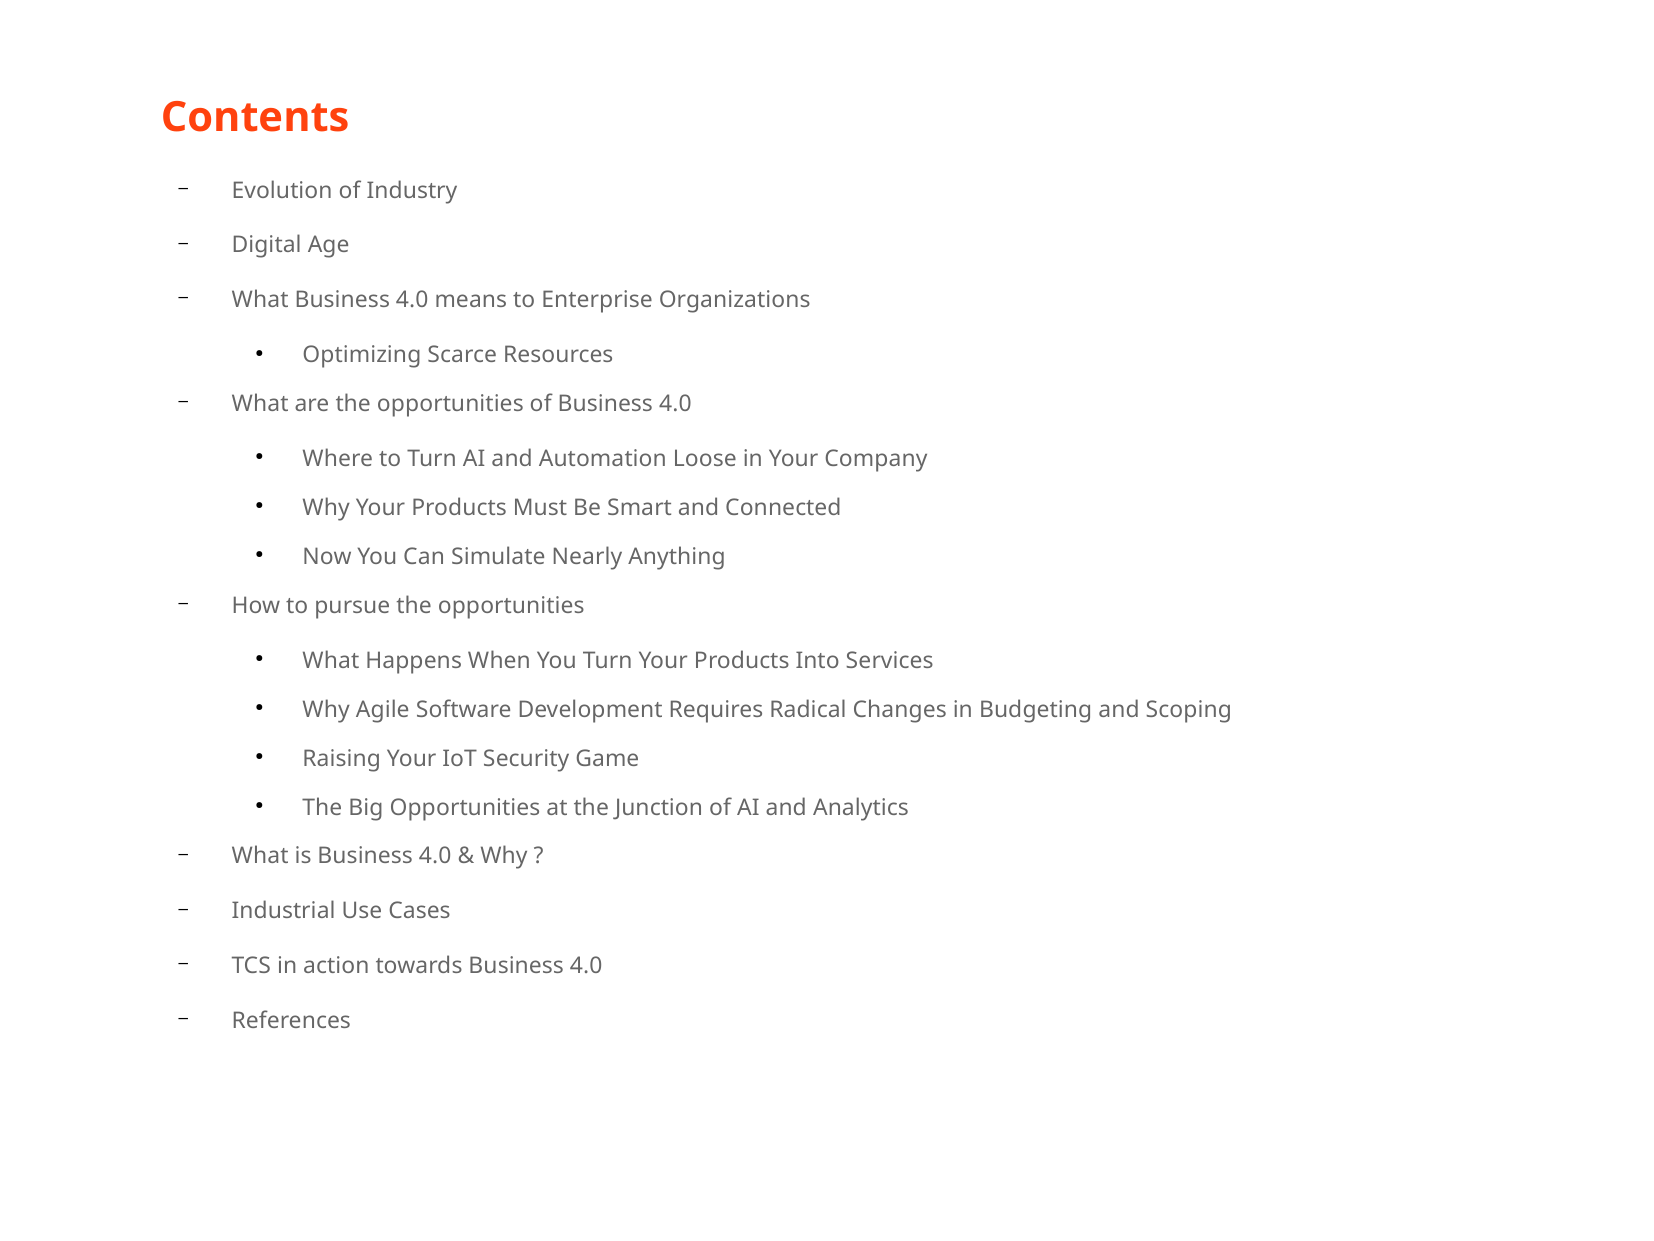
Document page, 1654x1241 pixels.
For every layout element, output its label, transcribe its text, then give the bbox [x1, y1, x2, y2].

list Contents Evolution of Industry Digital Age What Business 4.0 means to Enterprise Organizations Optimizing Scarce Resources What are the opportunities of Business 4.0 Where to Turn AI and Automation Loose in Your Company Why Your Products Must Be Smart and Connected Now You Can Simulate Nearly Anything How to pursue the opportunities What Happens When You Turn Your Products Into Services Why Agile Software Development Requires Radical Changes in Budgeting and Scoping Raising Your IoT Security Game The Big Opportunities at the Junction of AI and Analytics What is Business 4.0 & Why ? Industrial Use Cases TCS in action towards Business 4.0 References [90, 87, 1579, 1210]
